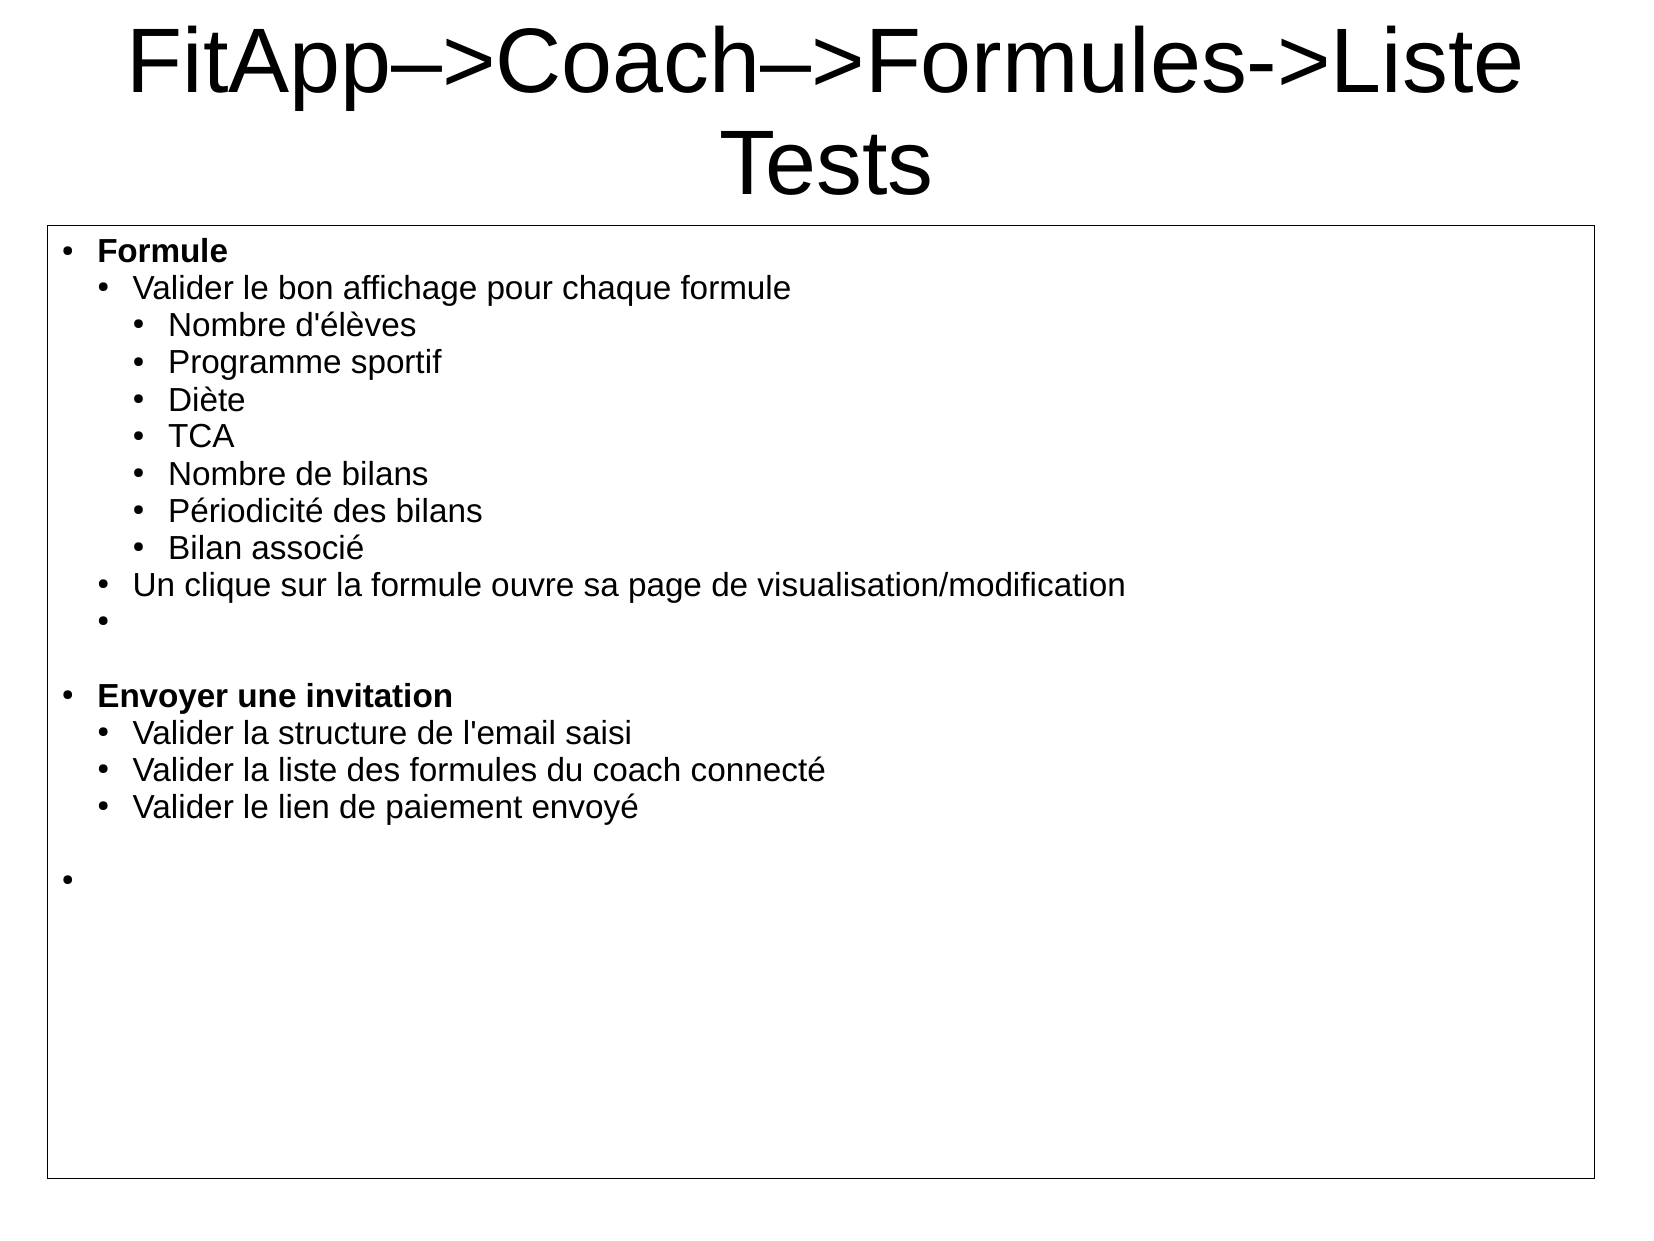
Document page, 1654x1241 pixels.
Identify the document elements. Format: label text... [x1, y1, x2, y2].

text_box Formule Valider le bon affichage pour chaque formule Nombre d'élèves Programme sportif Diète TCA Nombre de bilans Périodicité des bilans Bilan associé Un clique sur la formule ouvre sa page de visualisation/modification Envoyer une invitation Valider la structure de l'email saisi Valider la liste des formules du coach connecté Valider le lien de paiement envoyé [47, 225, 1595, 1179]
title FitApp–>Coach–>Formules->Liste Tests [82, 8, 1571, 216]
